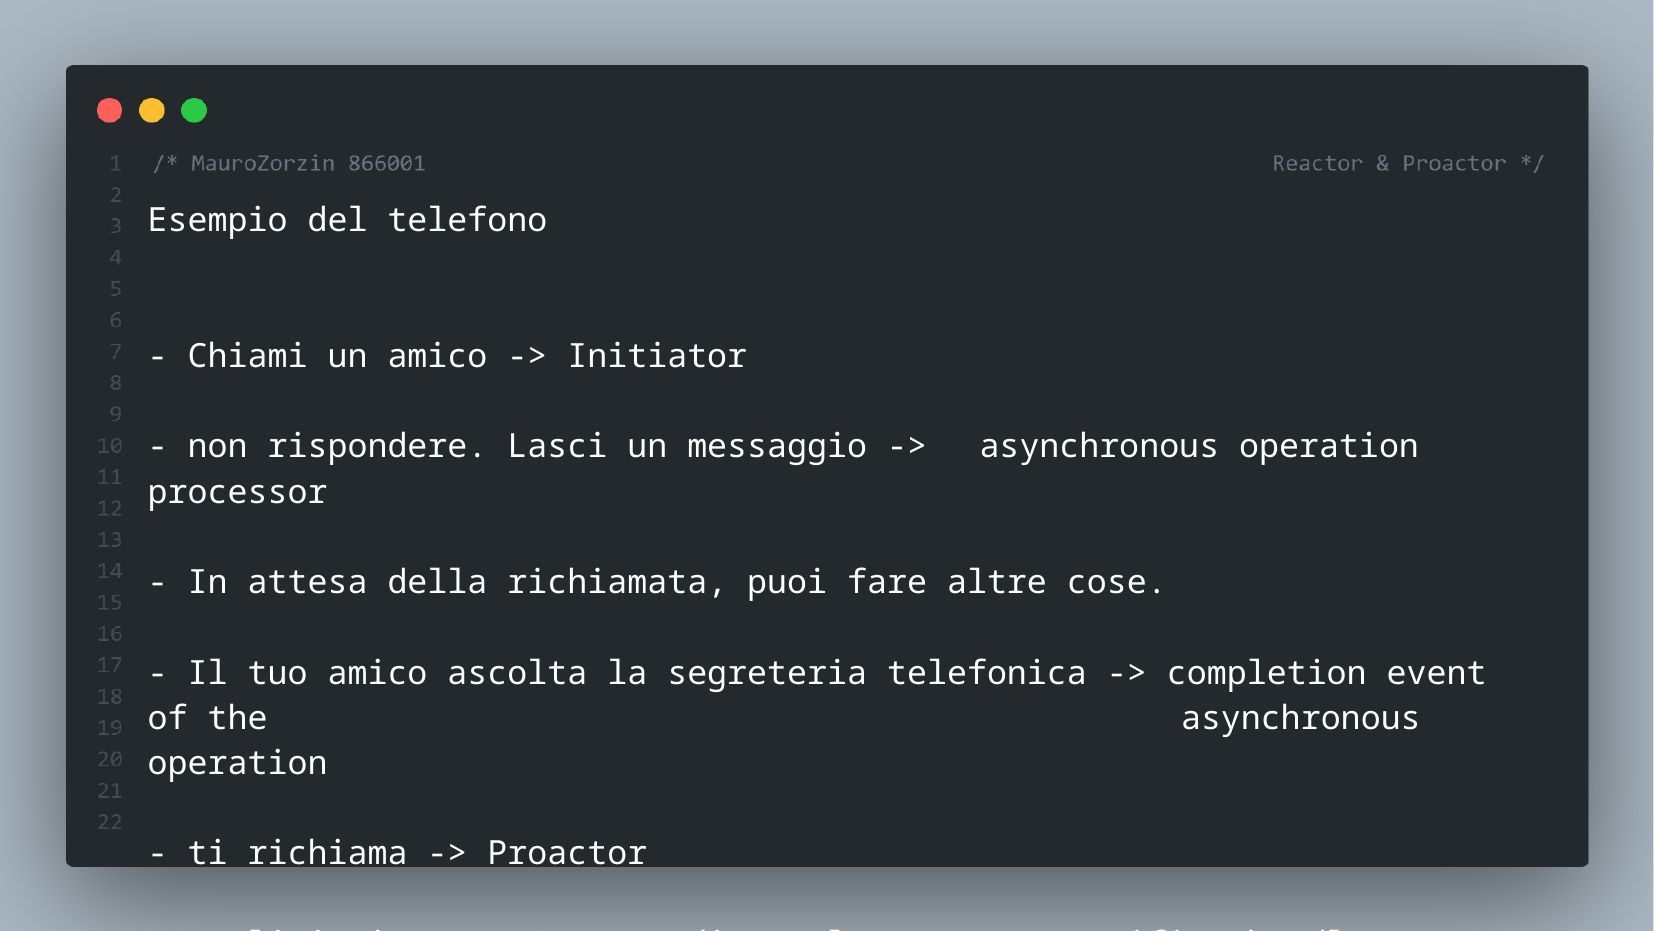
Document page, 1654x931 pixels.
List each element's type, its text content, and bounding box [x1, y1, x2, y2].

subtitle Esempio del telefono - Chiami un amico -> Initiator - non rispondere. Lasci un messaggio -> asynchronous operation processor - In attesa della richiamata, puoi fare altre cose. - Il tuo amico ascolta la segreteria telefonica -> completion event of the asynchronous operation - ti richiama -> Proactor - parli insieme -> Gestore di completamento, specifico handle_event() [147, 196, 1536, 853]
picture [0, 0, 1654, 931]
